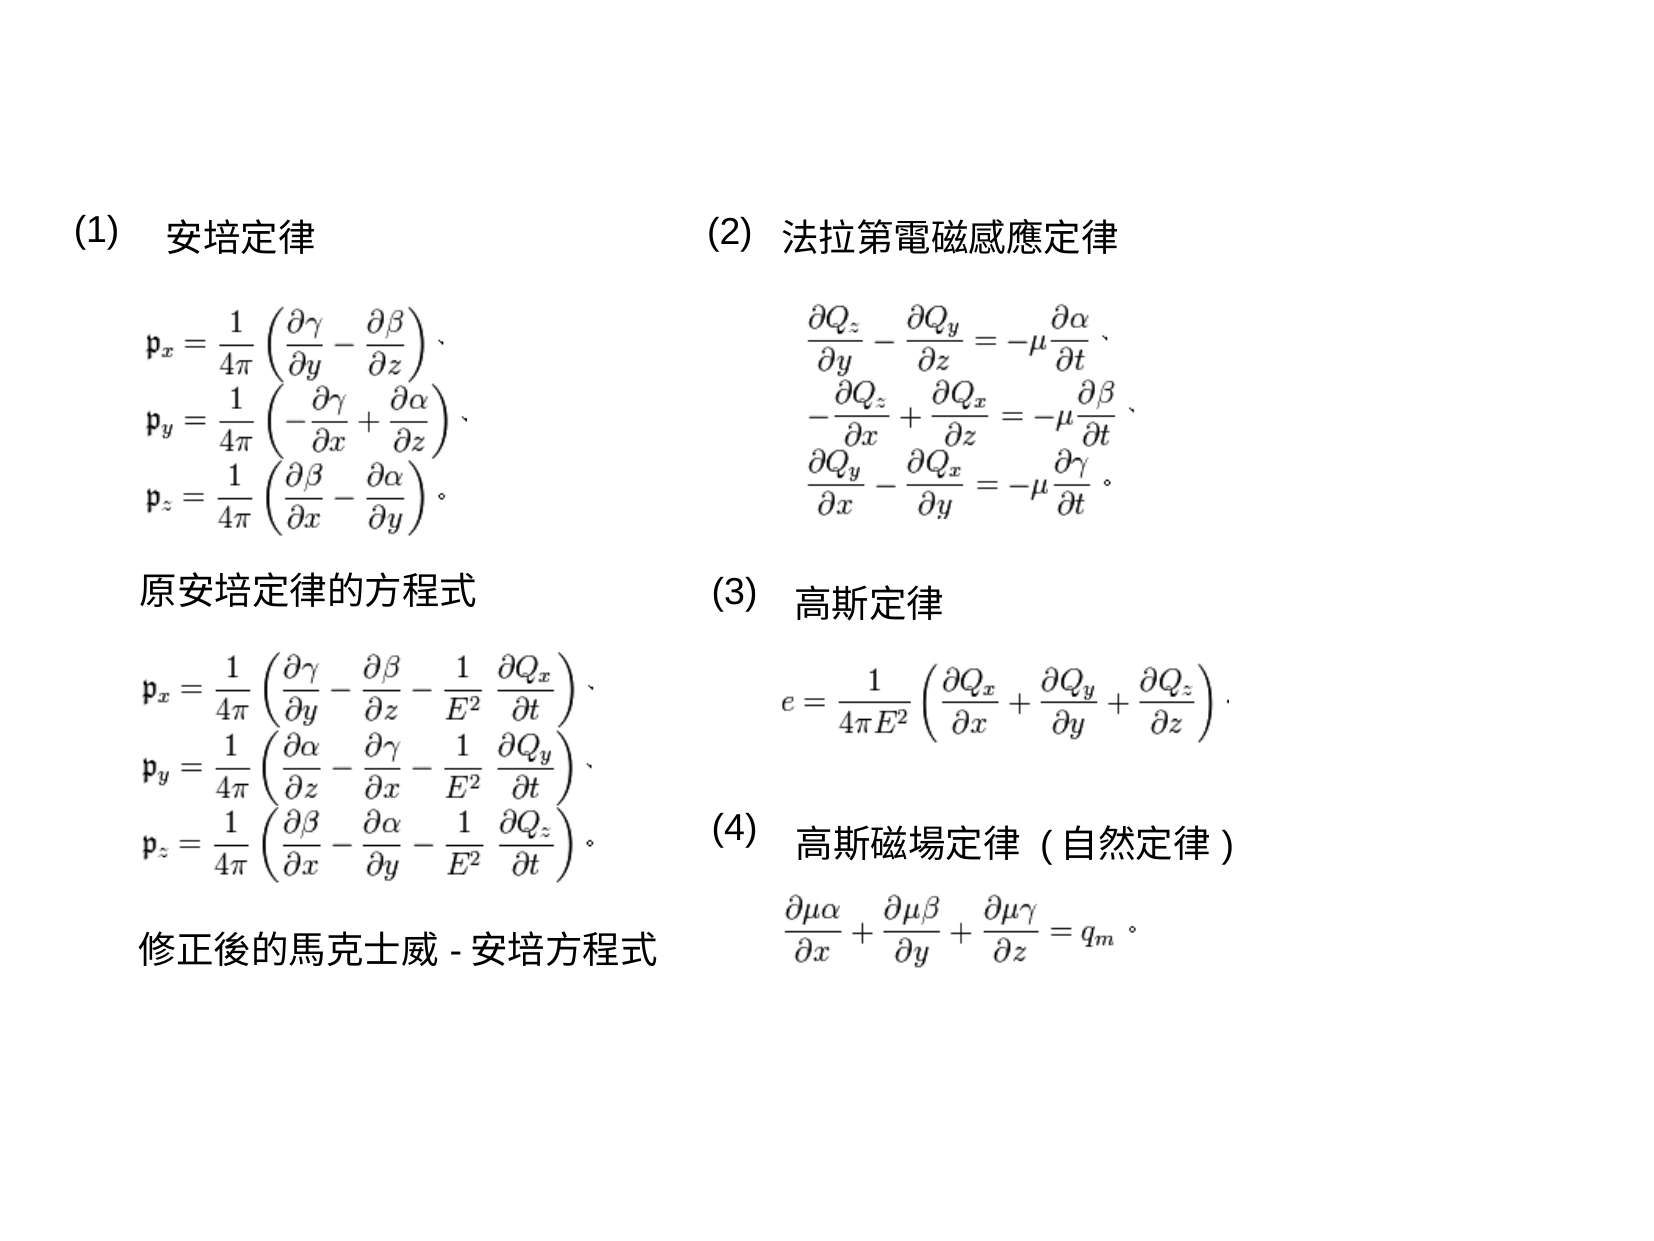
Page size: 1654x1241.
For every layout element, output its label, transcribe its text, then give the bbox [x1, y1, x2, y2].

text_box 安培定律 [151, 200, 331, 263]
text_box (1) [59, 200, 135, 258]
picture [778, 653, 1229, 753]
text_box (2) [692, 202, 768, 260]
text_box 高斯磁場定律 (自然定律) [780, 806, 1258, 869]
text_box 高斯定律 [779, 566, 960, 629]
text_box 原安培定律的方程式 [125, 553, 526, 616]
picture [133, 640, 609, 892]
text_box (4) [696, 799, 773, 857]
picture [791, 295, 1142, 519]
picture [132, 301, 467, 542]
text_box (3) [696, 563, 773, 620]
text_box 法拉第電磁感應定律 [766, 200, 1134, 263]
picture [779, 879, 1153, 974]
text_box 修正後的馬克士威-安培方程式 [124, 912, 680, 975]
